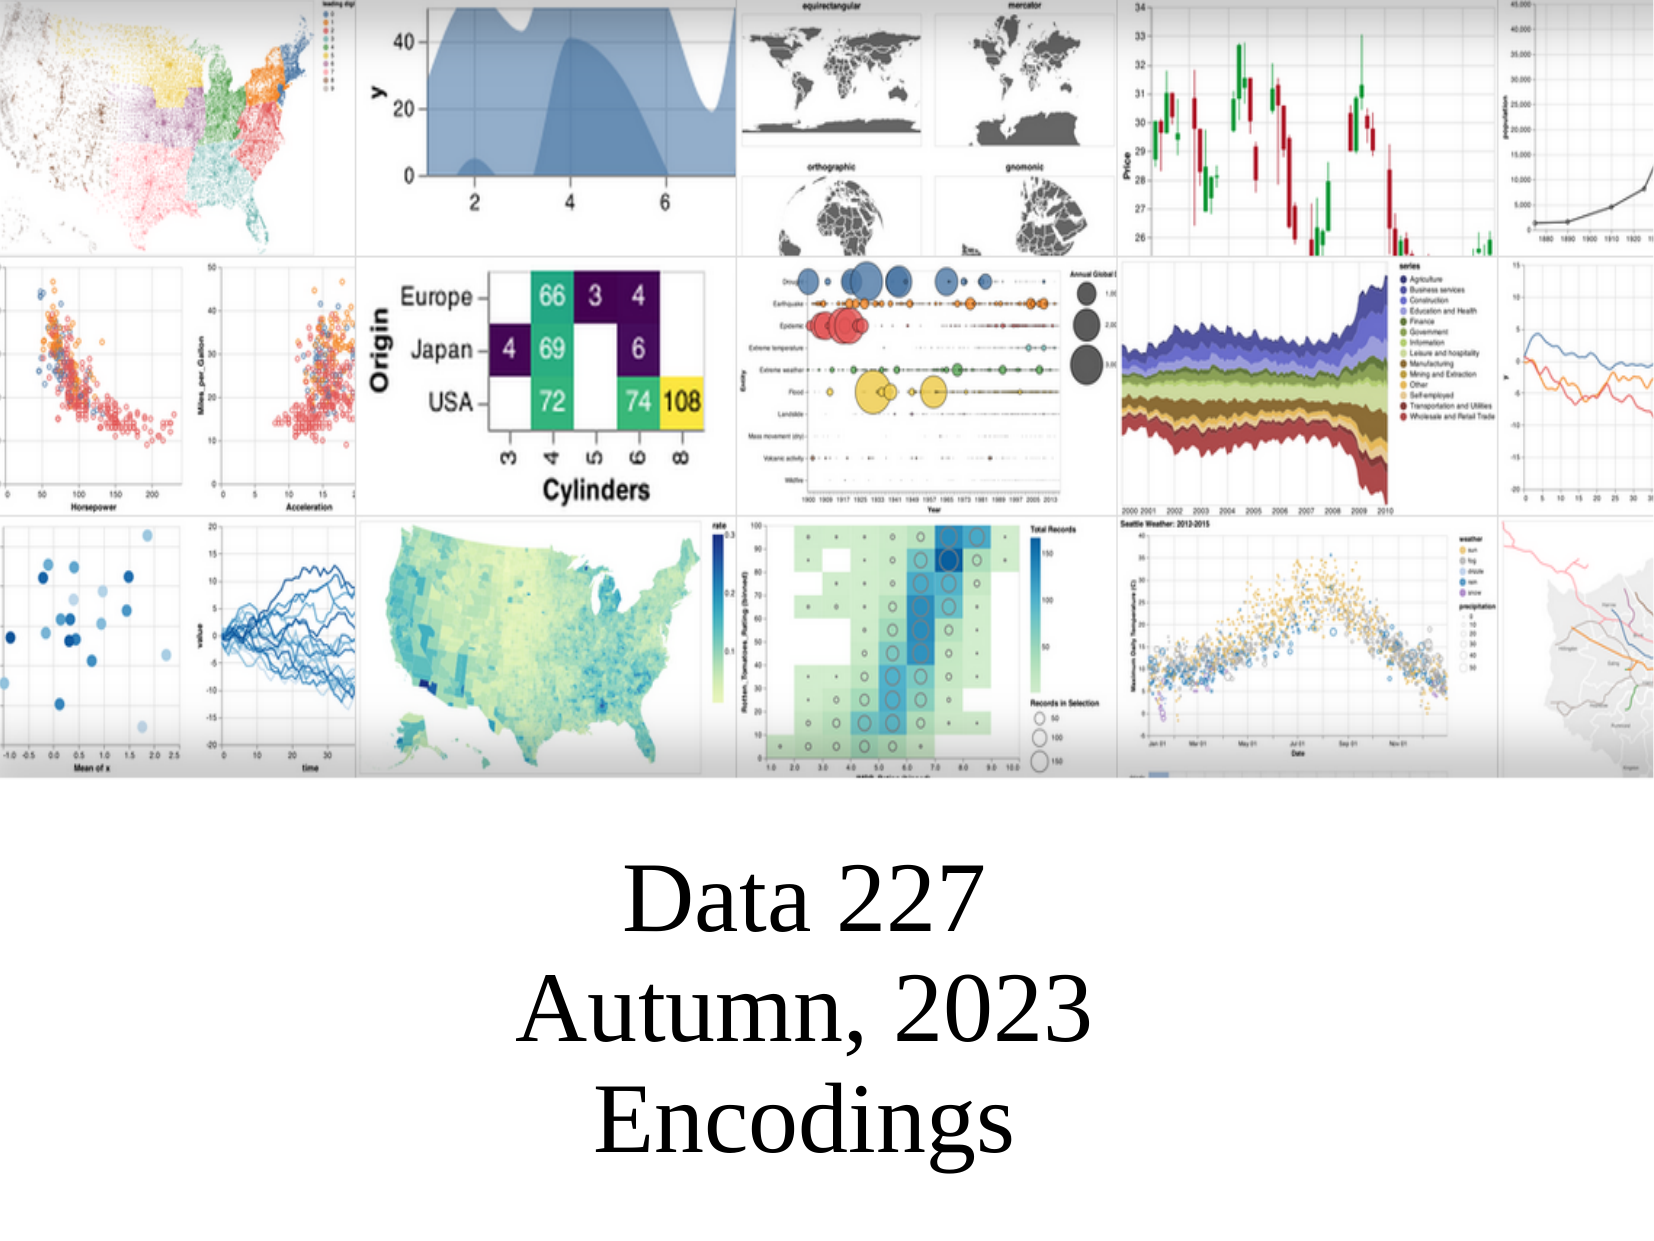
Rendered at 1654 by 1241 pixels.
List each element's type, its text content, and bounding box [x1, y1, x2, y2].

text_box Data 227 Autumn, 2023 Encodings [60, 561, 1549, 1241]
picture [0, 0, 1654, 781]
